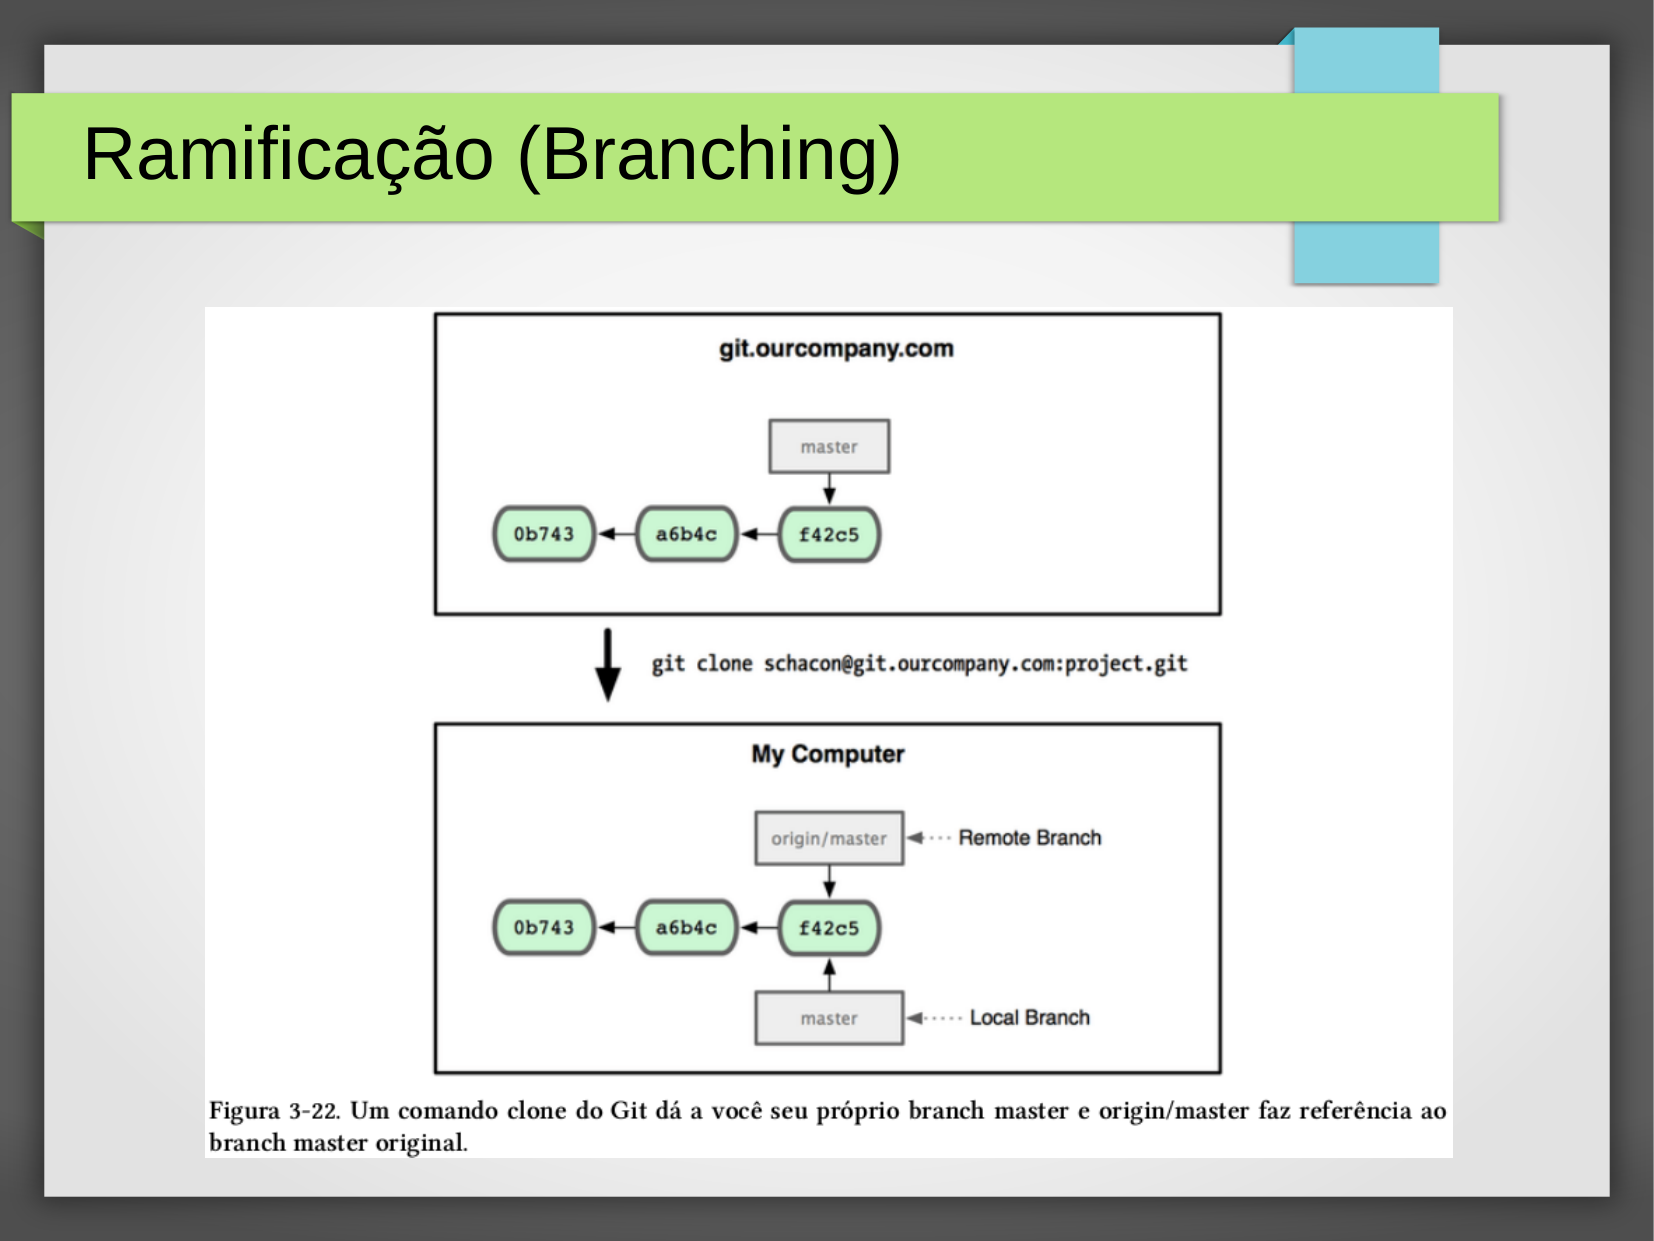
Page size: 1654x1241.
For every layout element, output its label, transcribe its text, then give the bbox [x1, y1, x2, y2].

title Ramificação (Branching) [82, 94, 1264, 213]
picture [0, 0, 1654, 1241]
